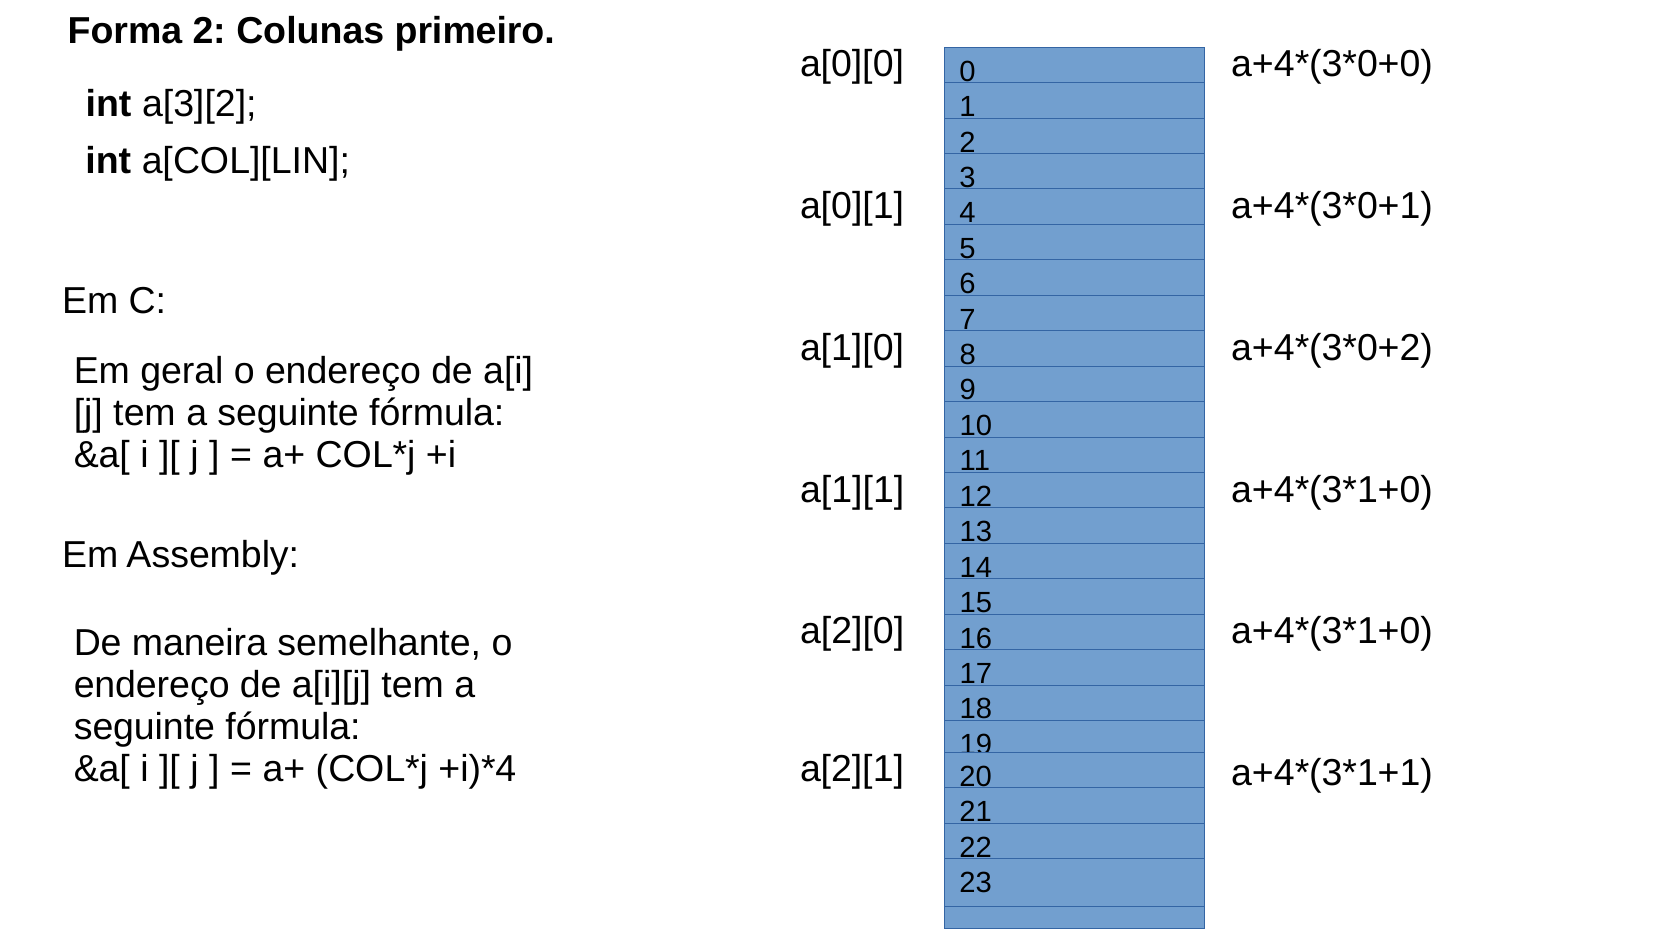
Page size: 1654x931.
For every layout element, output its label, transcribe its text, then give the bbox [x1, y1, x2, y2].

text_box int a[COL][LIN]; [70, 132, 366, 189]
text_box 16 [944, 614, 1205, 649]
text_box 5 [944, 224, 1205, 259]
text_box a[1][1] [785, 460, 934, 560]
text_box 9 [944, 366, 1205, 401]
text_box Em geral o endereço de a[i][j] tem a seguinte fórmula: &a[ i ][ j ] = a+ COL*j +i [59, 342, 567, 484]
text_box Em Assembly: [47, 525, 315, 583]
text_box 8 [944, 330, 1205, 366]
text_box 21 [944, 787, 1205, 823]
text_box 3 [944, 153, 1205, 188]
text_box a[0][0] [785, 35, 933, 135]
text_box a[2][1] [785, 740, 933, 840]
text_box a+4*(3*1+0) [1216, 460, 1465, 520]
text_box 19 [944, 720, 1205, 752]
text_box a[1][0] [785, 318, 933, 418]
text_box a+4*(3*1+0) [1216, 602, 1465, 662]
text_box int a[3][2]; [70, 75, 272, 132]
text_box 14 [944, 543, 1205, 578]
text_box 12 [944, 472, 1205, 507]
text_box 13 [944, 507, 1205, 543]
text_box Em C: [47, 271, 182, 329]
text_box a[2][0] [785, 602, 934, 702]
text_box 20 [944, 752, 1205, 787]
text_box 2 [944, 118, 1205, 153]
text_box 7 [944, 295, 1205, 330]
text_box 6 [944, 259, 1205, 295]
text_box De maneira semelhante, o endereço de a[i][j] tem a seguinte fórmula: &a[ i ][ j ] = a+ (COL*j +i)*4 [59, 614, 567, 797]
text_box 4 [944, 188, 1205, 224]
text_box 1 [944, 82, 1205, 118]
text_box Forma 2: Colunas primeiro. [52, 2, 571, 60]
text_box 11 [944, 437, 1205, 472]
text_box a+4*(3*0+2) [1216, 318, 1465, 378]
text_box a+4*(3*0+0) [1216, 35, 1465, 95]
text_box 10 [944, 401, 1205, 437]
text_box a+4*(3*0+1) [1216, 177, 1465, 237]
text_box 23 [944, 858, 1205, 907]
text_box 18 [944, 685, 1205, 720]
text_box a[0][1] [785, 177, 933, 276]
text_box 15 [944, 578, 1205, 614]
text_box a+4*(3*1+1) [1216, 744, 1465, 804]
text_box [944, 907, 1205, 929]
text_box 0 [944, 47, 1205, 82]
text_box 17 [944, 649, 1205, 685]
text_box 22 [944, 823, 1205, 858]
